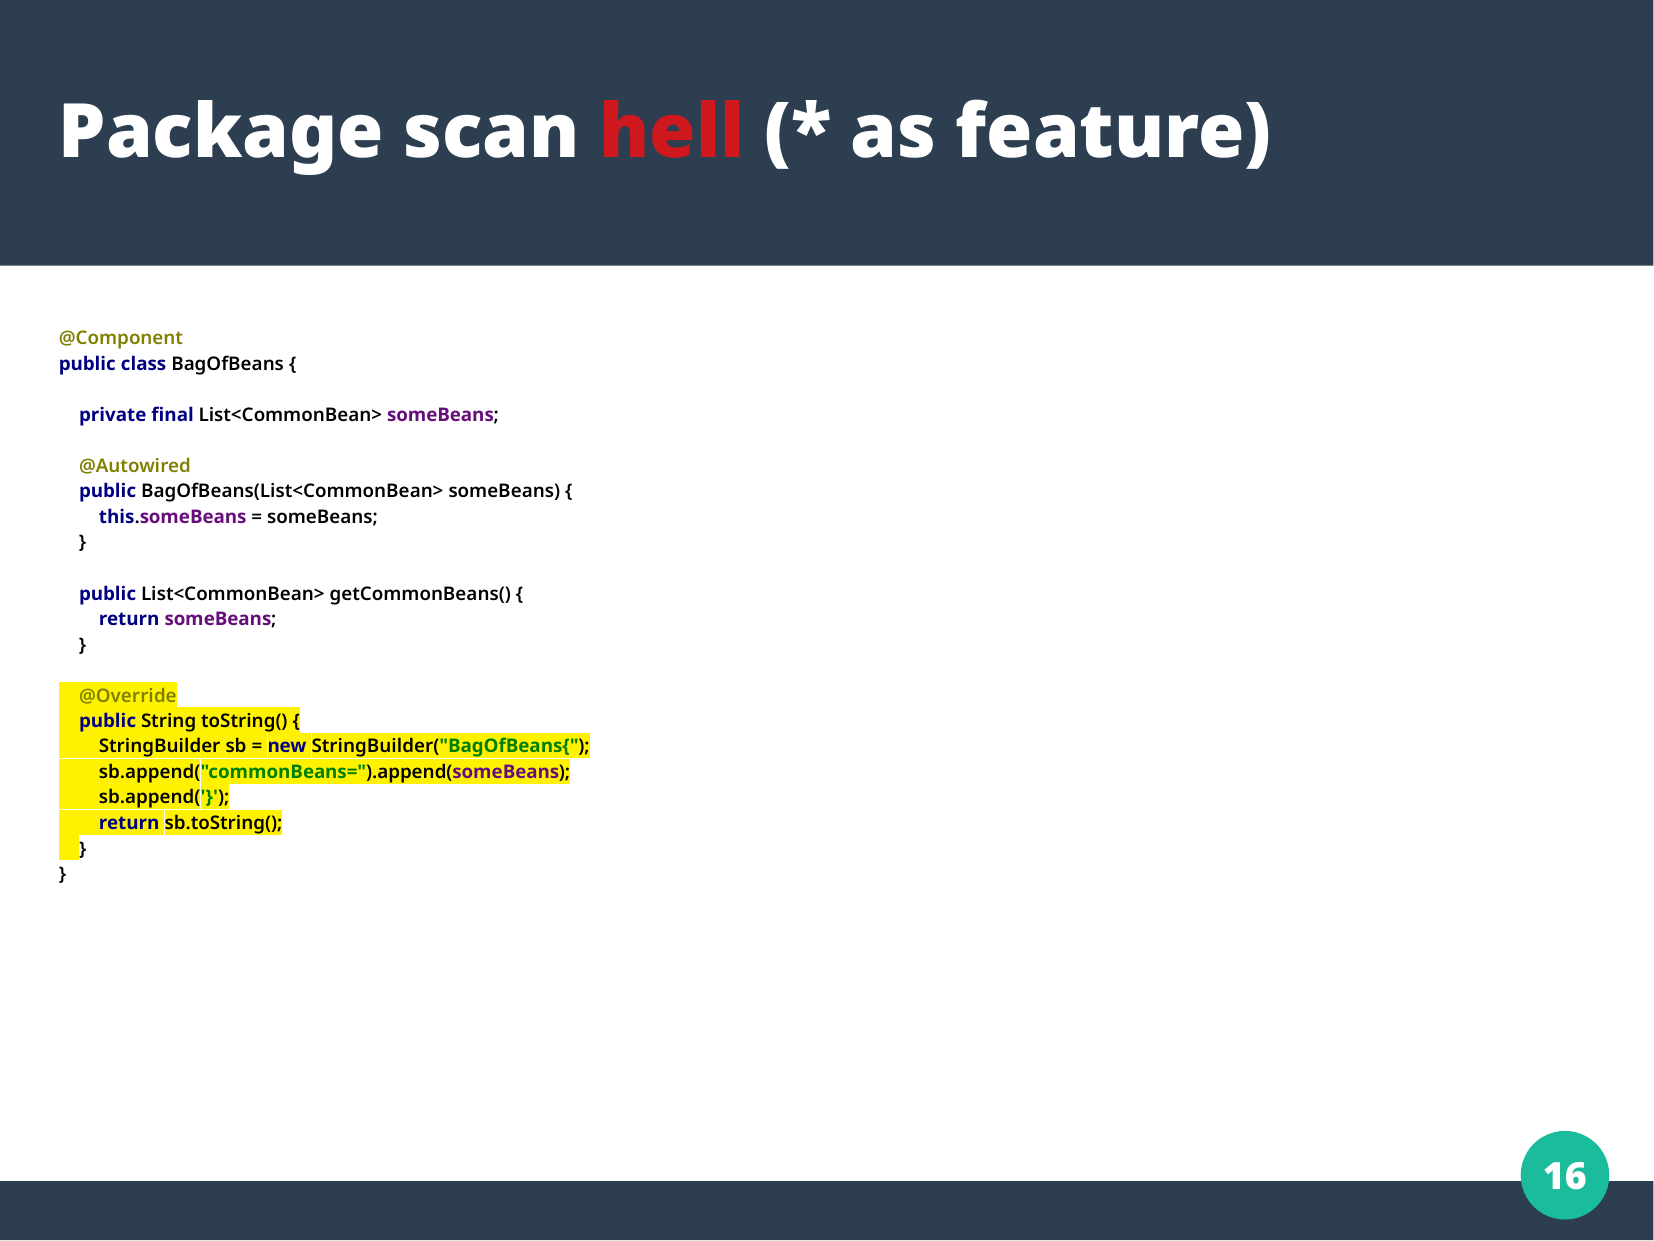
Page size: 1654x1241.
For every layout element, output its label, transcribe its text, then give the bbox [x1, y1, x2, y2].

list @Component public class BagOfBeans { private final List<CommonBean> someBeans; @Autowired public BagOfBeans(List<CommonBean> someBeans) { this.someBeans = someBeans; } public List<CommonBean> getCommonBeans() { return someBeans; } @Override public String toString() { StringBuilder sb = new StringBuilder("BagOfBeans{"); sb.append("commonBeans=").append(someBeans); sb.append('}'); return sb.toString(); } } [59, 324, 1595, 1152]
title Package scan hell (* as feature) [59, 49, 1595, 207]
